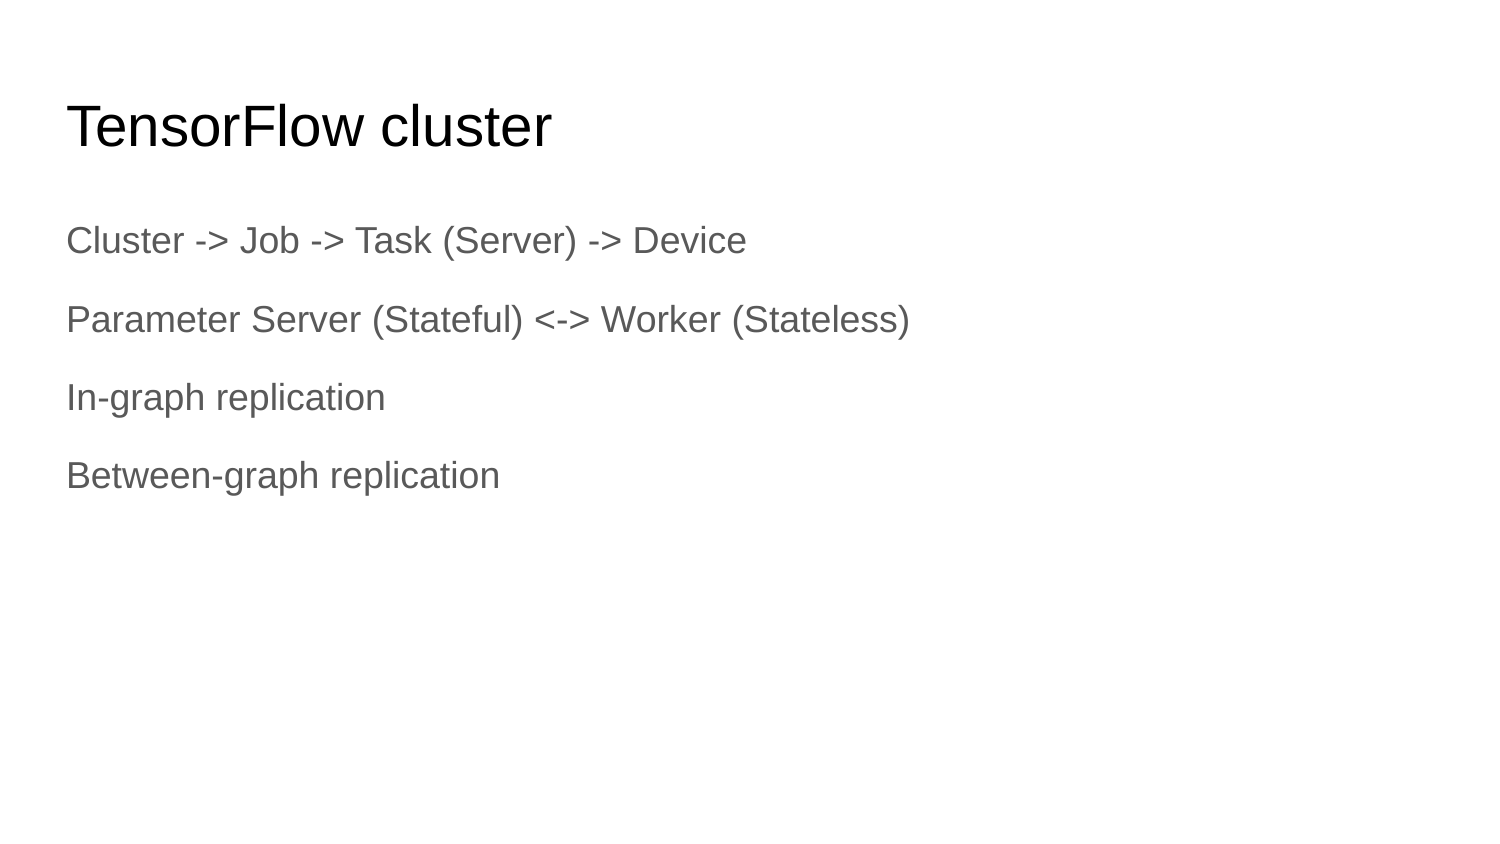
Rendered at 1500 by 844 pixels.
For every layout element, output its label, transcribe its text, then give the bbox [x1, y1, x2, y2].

list Cluster -> Job -> Task (Server) -> Device Parameter Server (Stateful) <-> Worker (Stateless) In-graph replication Between-graph replication [51, 201, 1449, 762]
title TensorFlow cluster [51, 72, 1449, 167]
